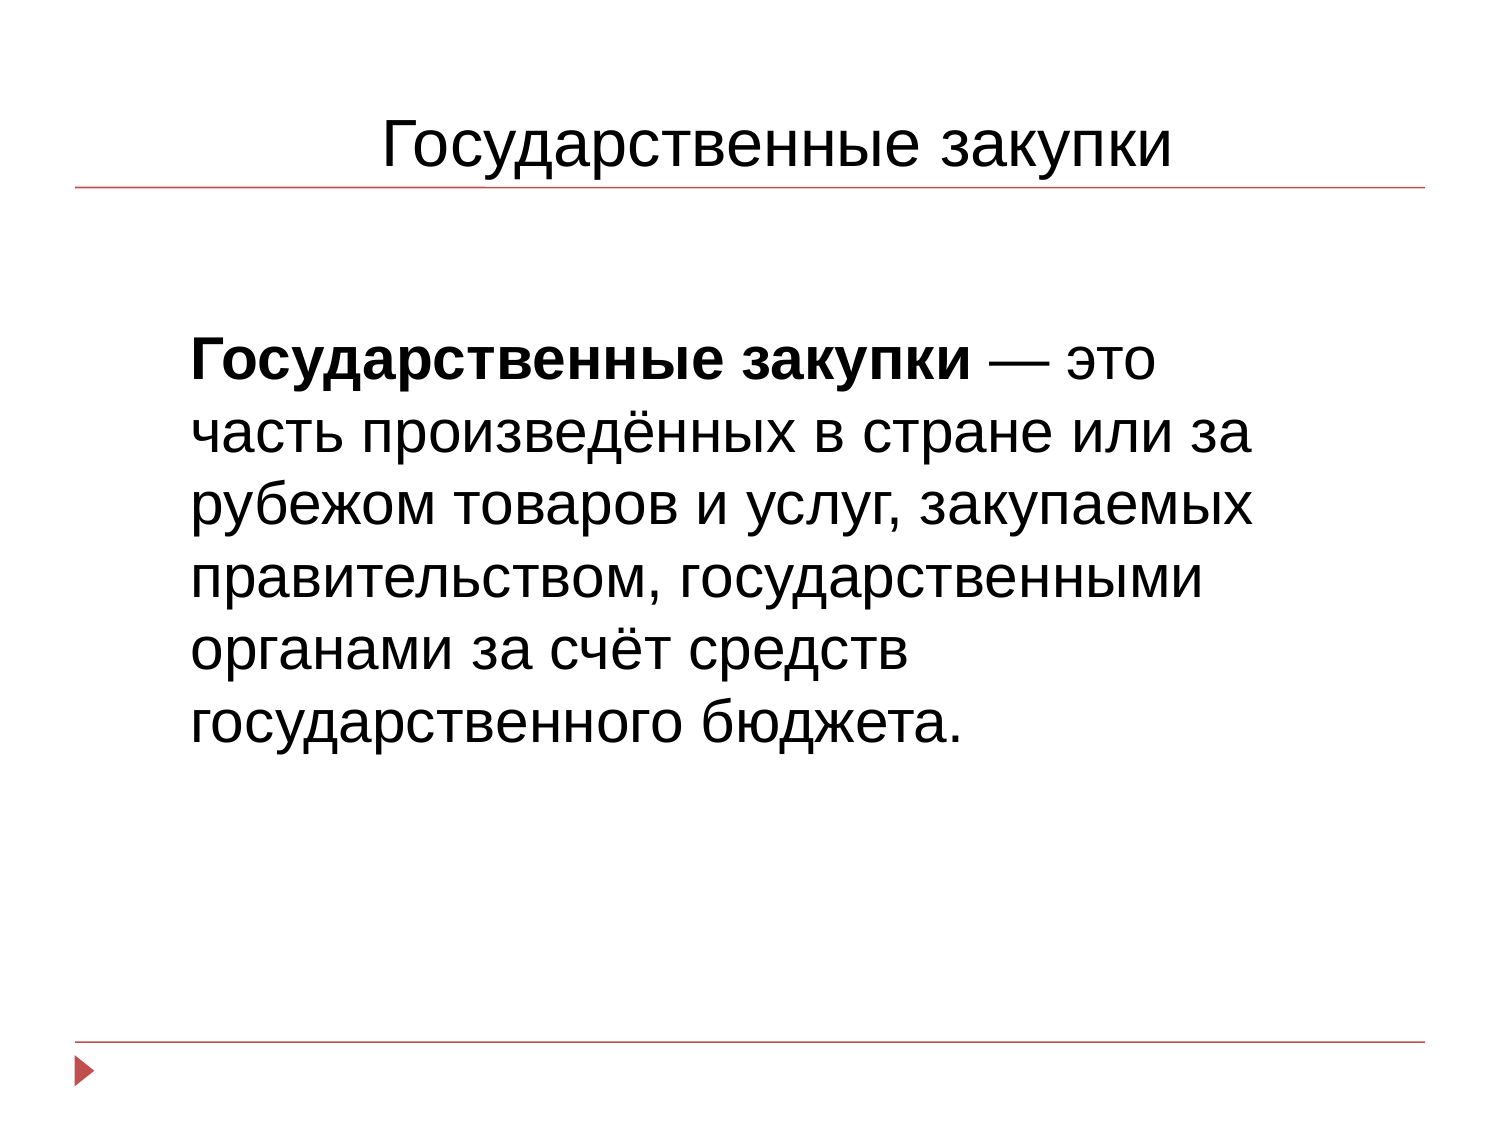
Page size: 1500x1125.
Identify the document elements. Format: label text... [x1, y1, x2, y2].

text_box Государственные закупки — это часть произведённых в стране или за рубежом товаров и услуг, закупаемых правительством, государственными органами за счёт средств государственного бюджета. [175, 199, 1336, 762]
text_box Государственные закупки [102, 24, 1453, 188]
